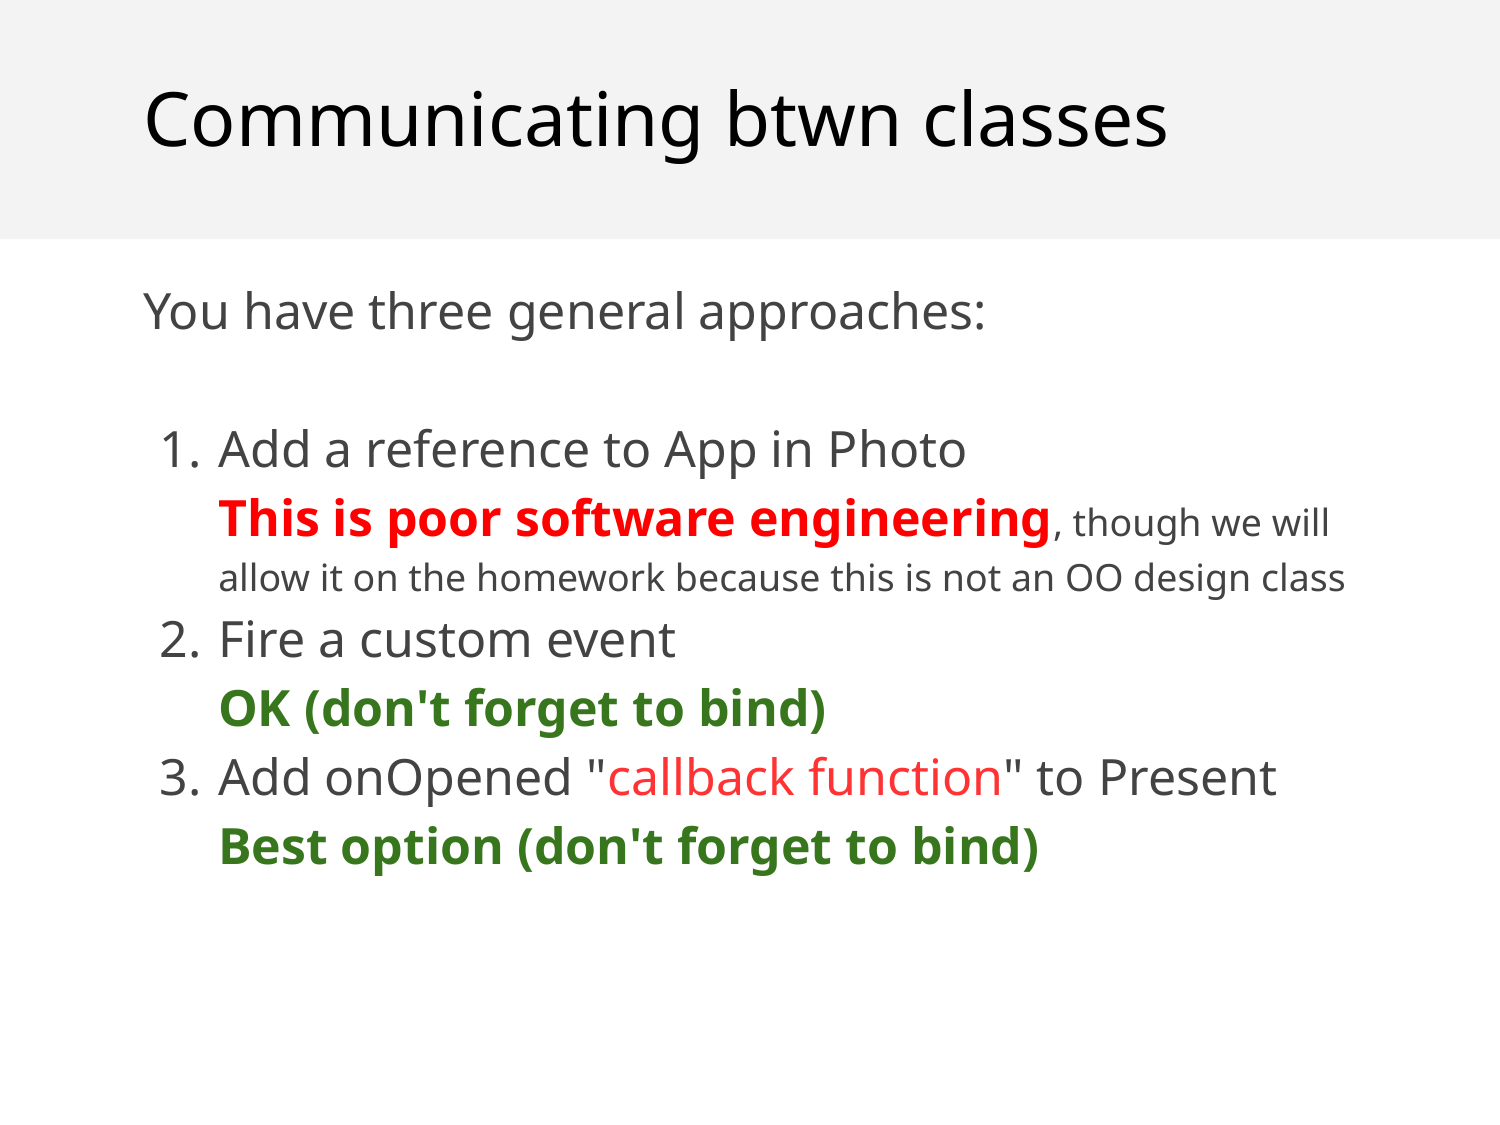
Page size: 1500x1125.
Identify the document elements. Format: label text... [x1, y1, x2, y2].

list You have three general approaches: Add a reference to App in Photo This is poor software engineering, though we will allow it on the homework because this is not an OO design class Fire a custom event OK (don't forget to bind) Add onOpened "callback function" to Present Best option (don't forget to bind) [128, 255, 1372, 1004]
title Communicating btwn classes [128, 56, 1372, 183]
